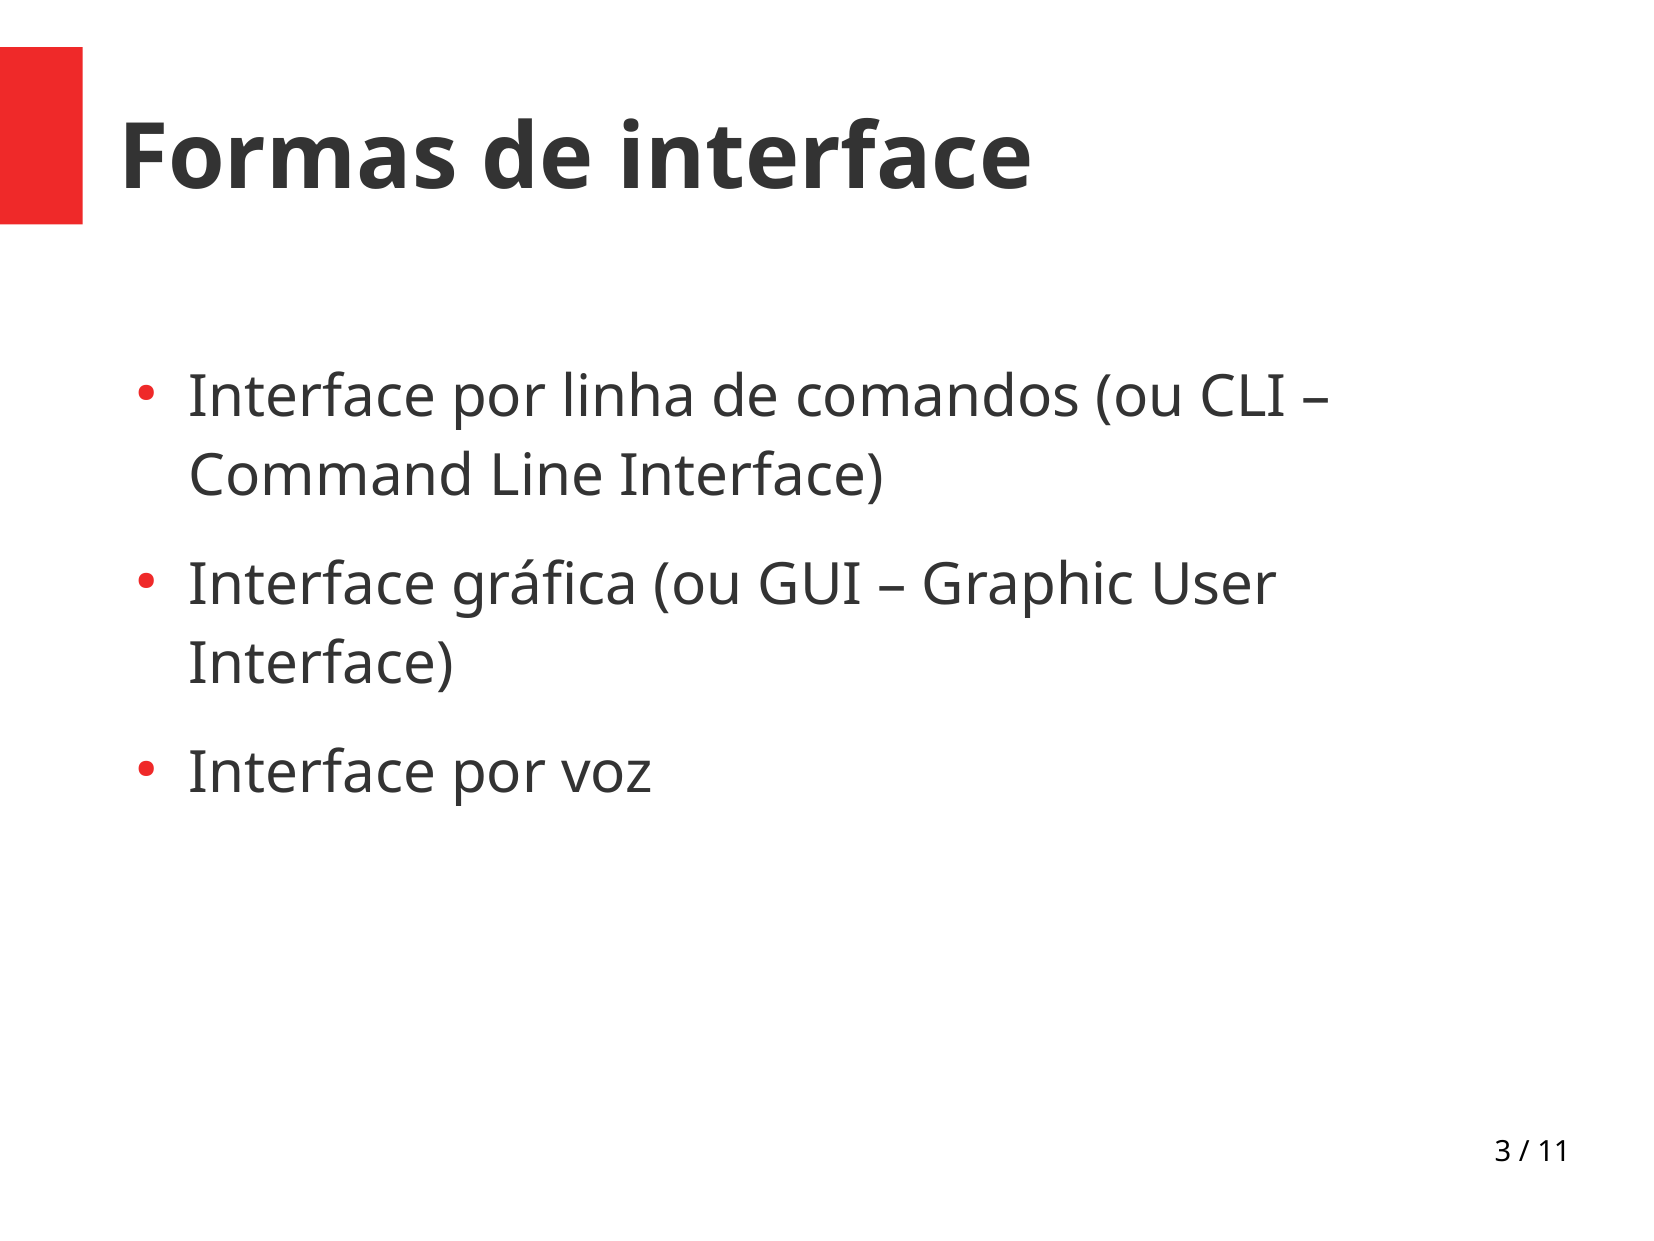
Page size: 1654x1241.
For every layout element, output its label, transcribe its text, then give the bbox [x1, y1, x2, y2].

title Formas de interface [118, 49, 1571, 257]
list Interface por linha de comandos (ou CLI – Command Line Interface) Interface gráfica (ou GUI – Graphic User Interface) Interface por voz [118, 354, 1536, 1074]
